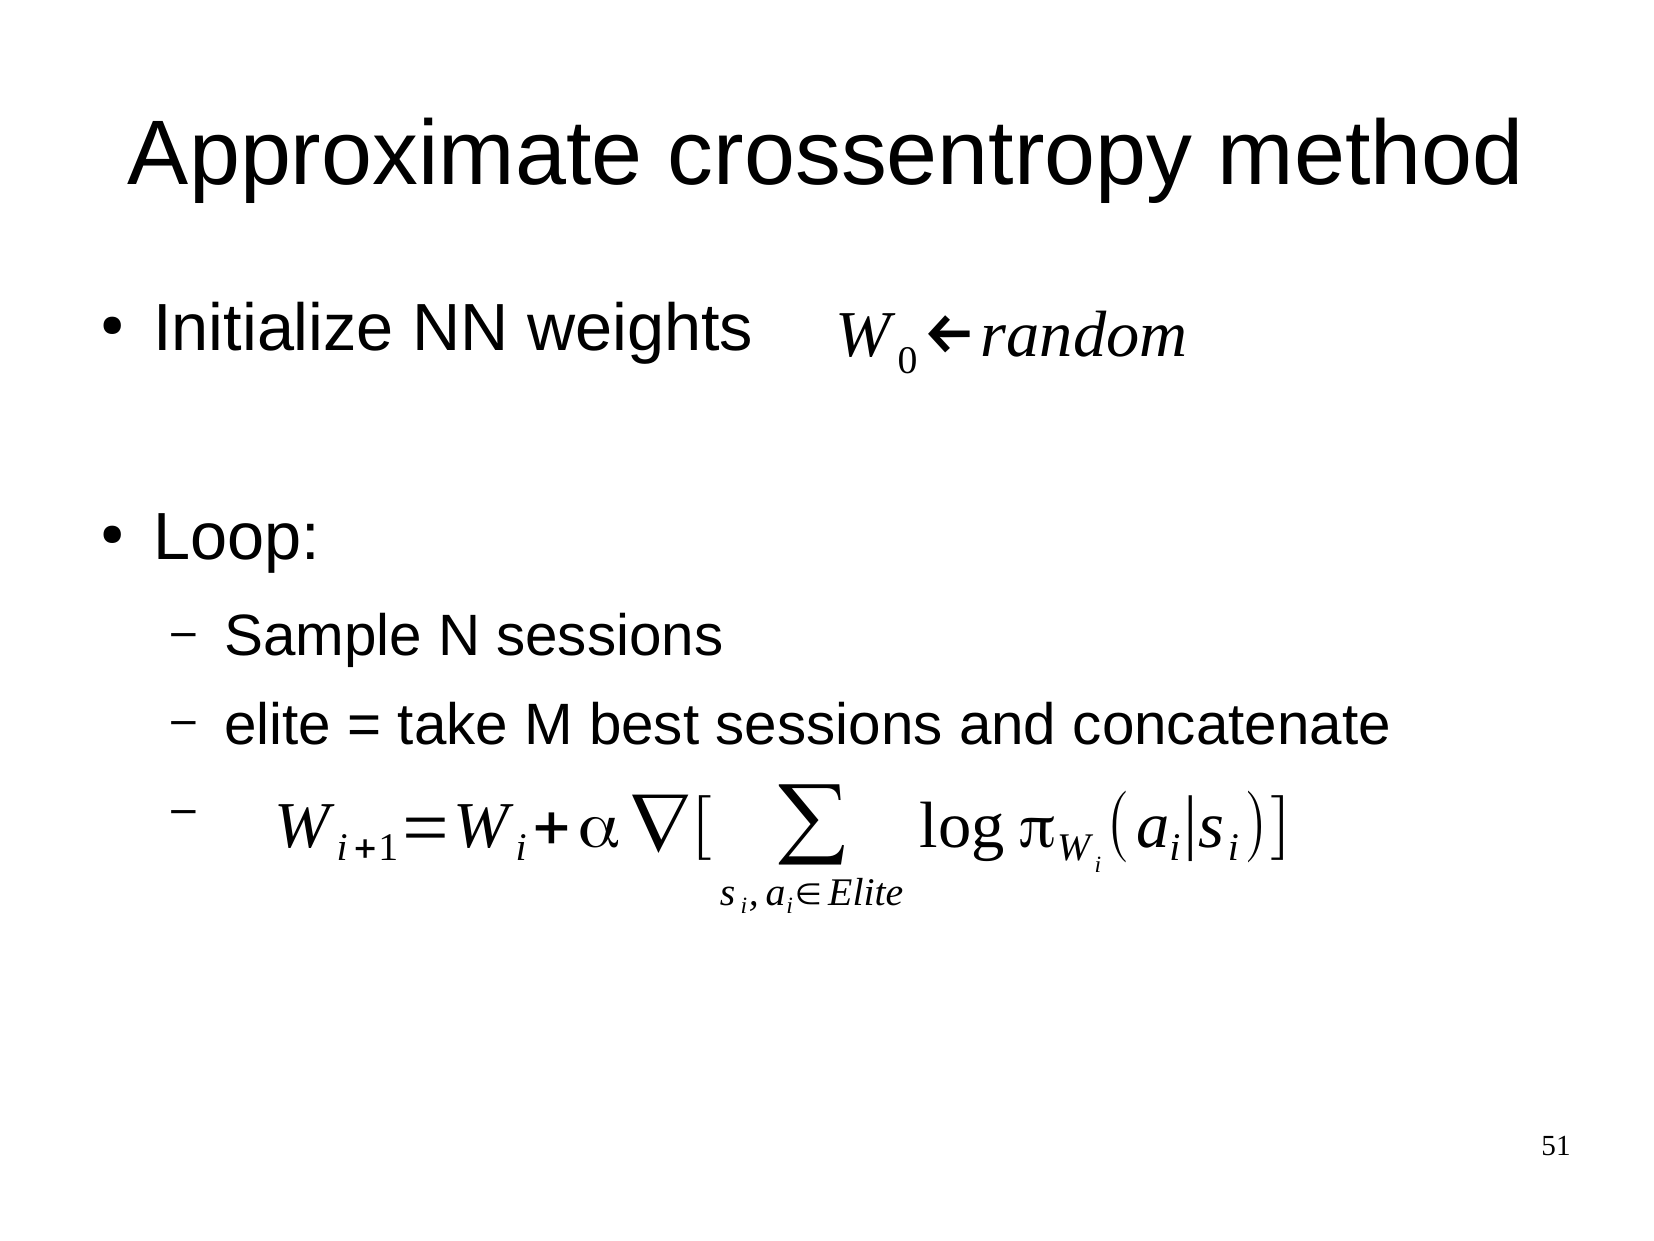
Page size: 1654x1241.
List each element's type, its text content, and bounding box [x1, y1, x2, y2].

list Initialize NN weights Loop: Sample N sessions elite = take M best sessions and concatenate [82, 290, 1571, 1010]
chart [257, 778, 1303, 919]
chart [818, 299, 1206, 383]
title Approximate crossentropy method [82, 49, 1571, 257]
